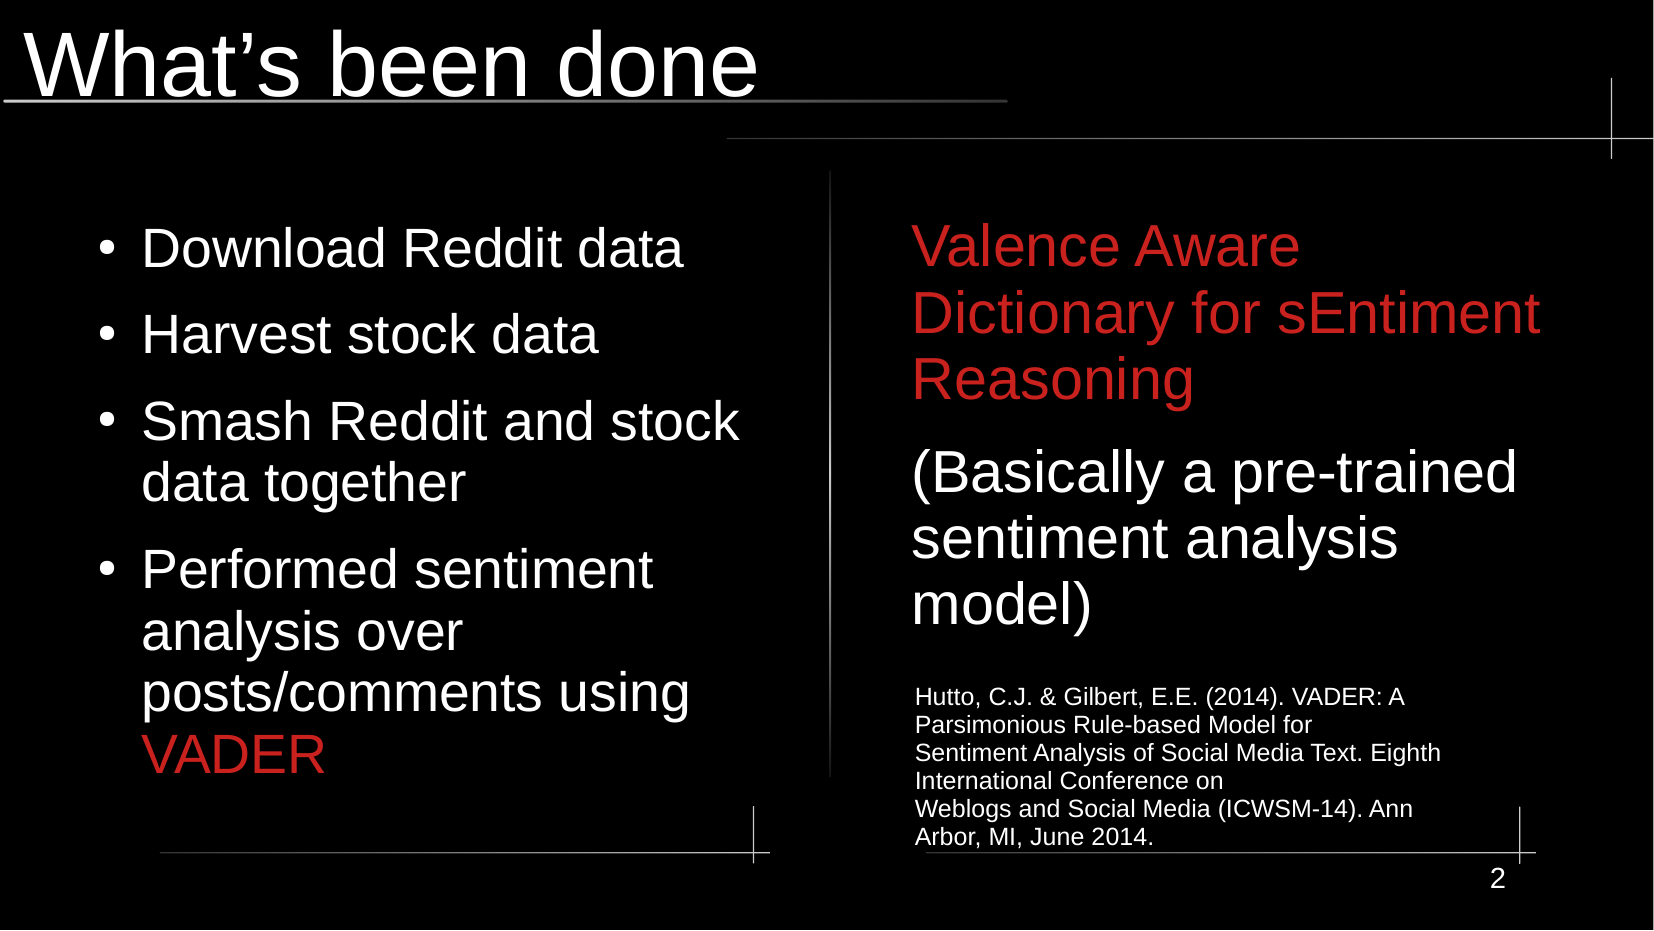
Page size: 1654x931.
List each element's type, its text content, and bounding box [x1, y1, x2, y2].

list Valence Aware Dictionary for sEntiment Reasoning (Basically a pre-trained sentiment analysis model) [848, 213, 1576, 638]
text_box Hutto, C.J. & Gilbert, E.E. (2014). VADER: A Parsimonious Rule-based Model for Sentiment Analysis of Social Media Text. Eighth International Conference on Weblogs and Social Media (ICWSM-14). Ann Arbor, MI, June 2014. [900, 675, 1501, 858]
title What’s been done [23, 11, 1589, 119]
list Download Reddit data Harvest stock data Smash Reddit and stock data together Performed sentiment analysis over posts/comments using VADER [82, 217, 809, 788]
